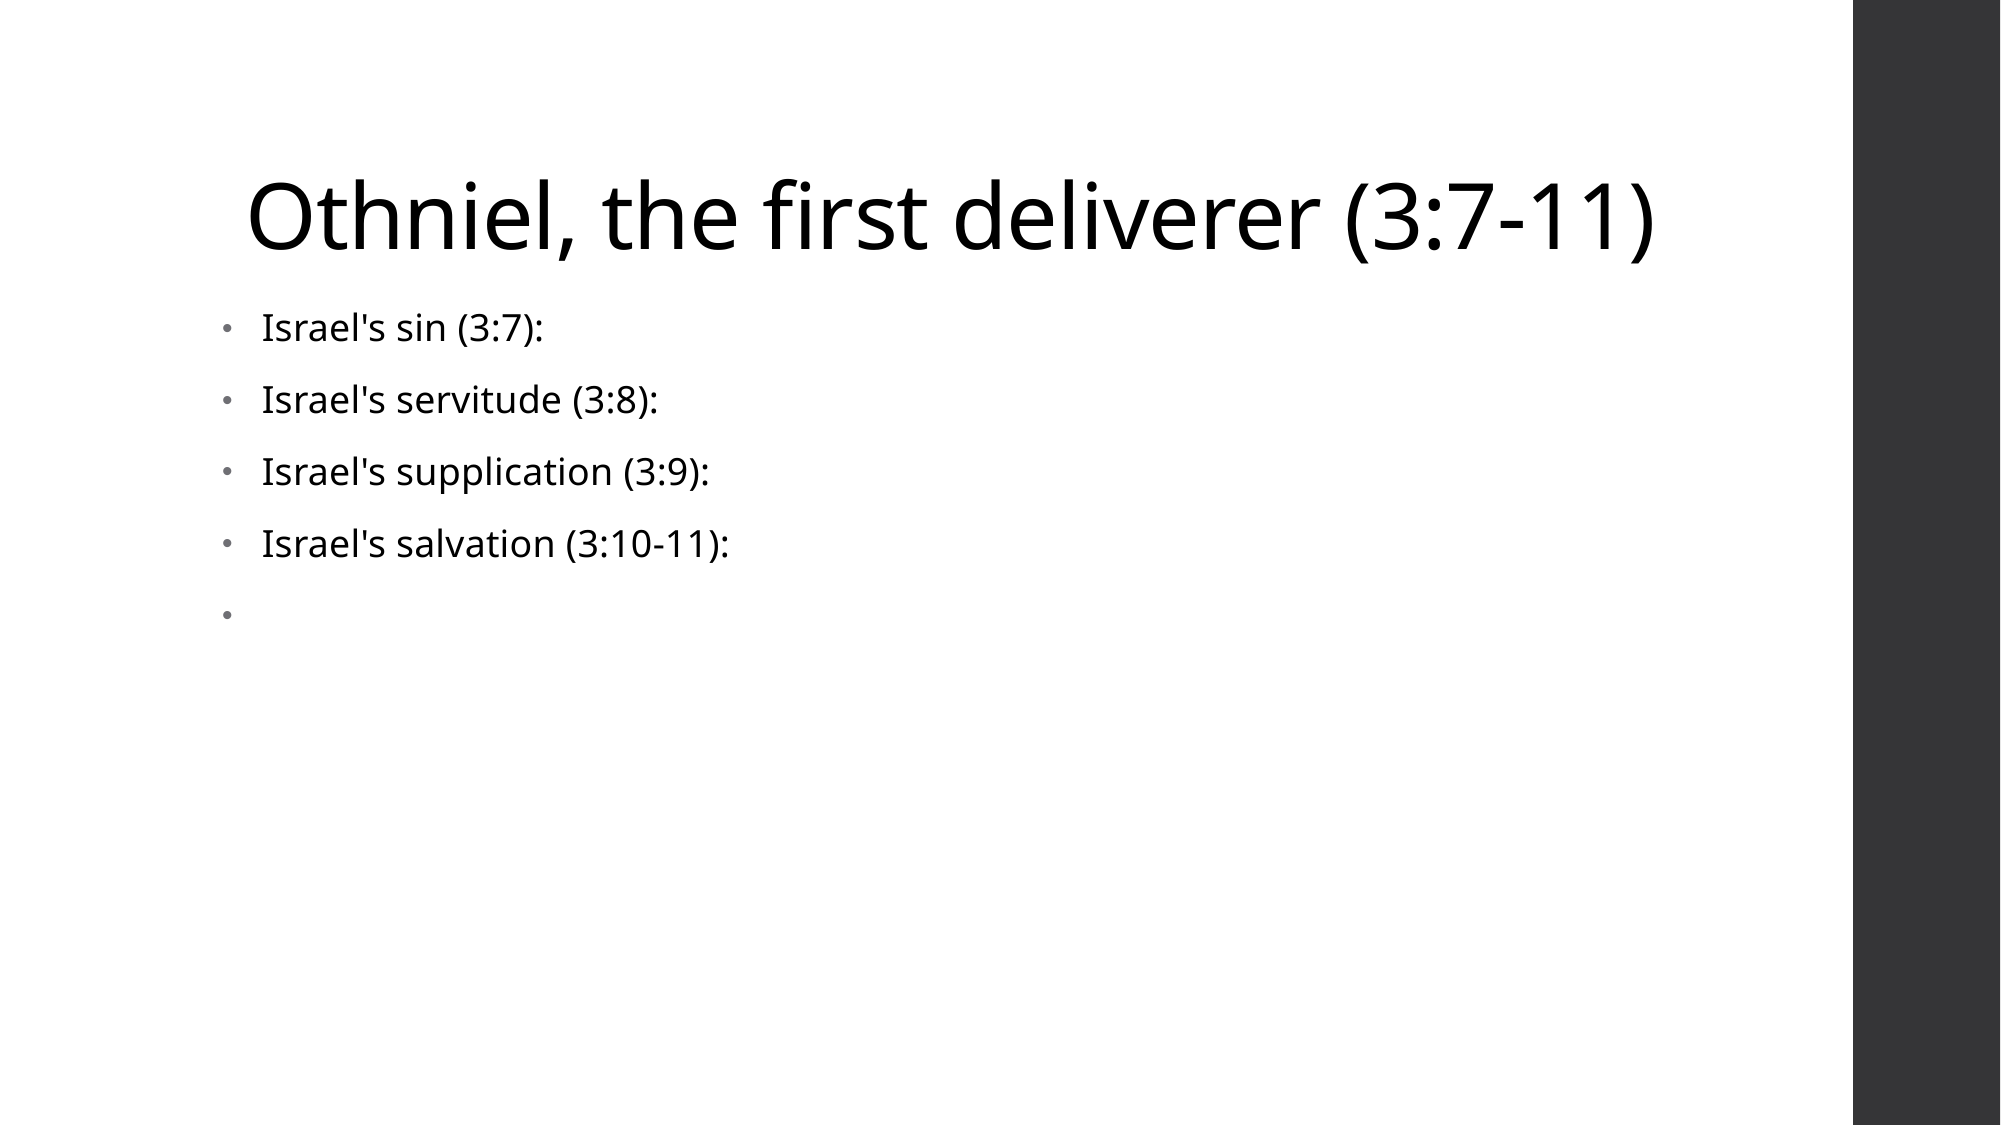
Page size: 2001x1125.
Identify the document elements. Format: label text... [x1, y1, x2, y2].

title Othniel, the first deliverer (3:7-11) [206, 60, 1797, 278]
list Israel's sin (3:7): Israel's servitude (3:8): Israel's supplication (3:9): Israel's salvation (3:10-11): [206, 299, 1617, 1014]
